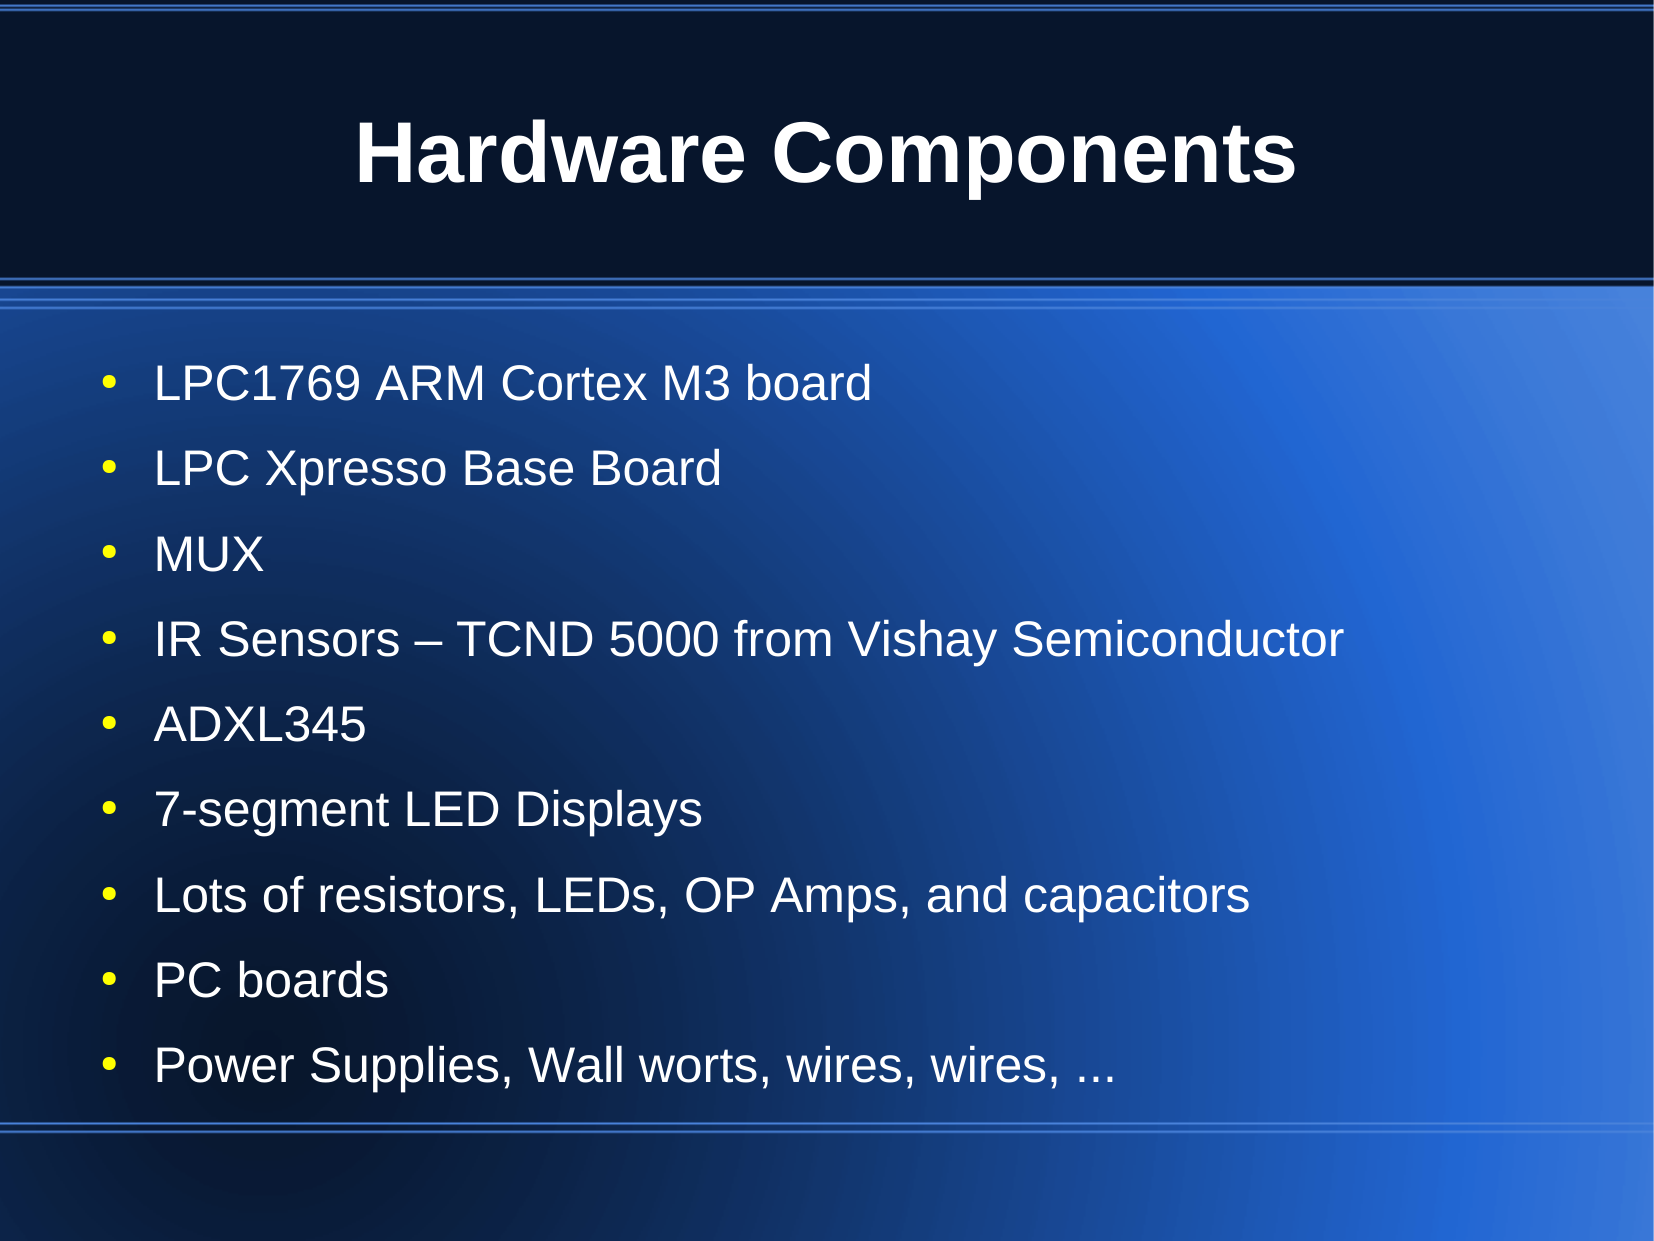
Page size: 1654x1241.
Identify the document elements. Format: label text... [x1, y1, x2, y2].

list LPC1769 ARM Cortex M3 board LPC Xpresso Base Board MUX IR Sensors – TCND 5000 from Vishay Semiconductor ADXL345 7-segment LED Displays Lots of resistors, LEDs, OP Amps, and capacitors PC boards Power Supplies, Wall worts, wires, wires, ... [82, 355, 1571, 1094]
title Hardware Components [82, 49, 1571, 257]
picture [0, 0, 1654, 1241]
